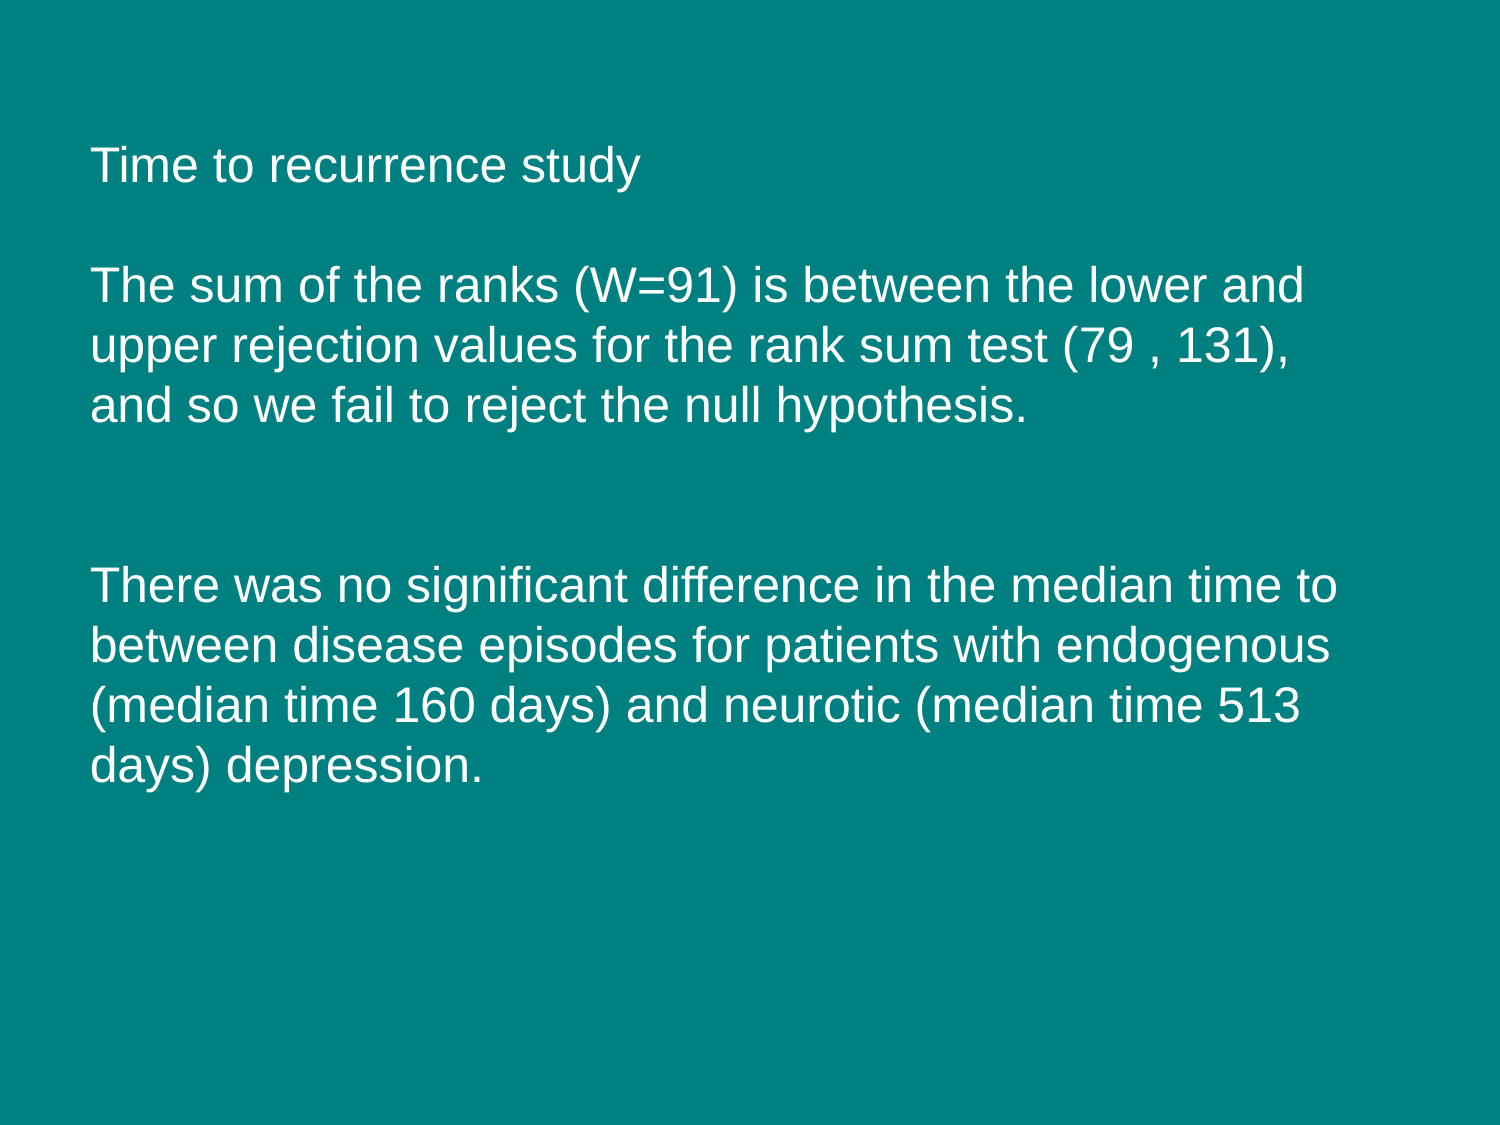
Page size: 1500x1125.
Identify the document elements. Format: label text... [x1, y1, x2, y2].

text_box Time to recurrence study The sum of the ranks (W=91) is between the lower and upper rejection values for the rank sum test (79 , 131), and so we fail to reject the null hypothesis. There was no significant difference in the median time to between disease episodes for patients with endogenous (median time 160 days) and neurotic (median time 513 days) depression. [75, 124, 1375, 800]
